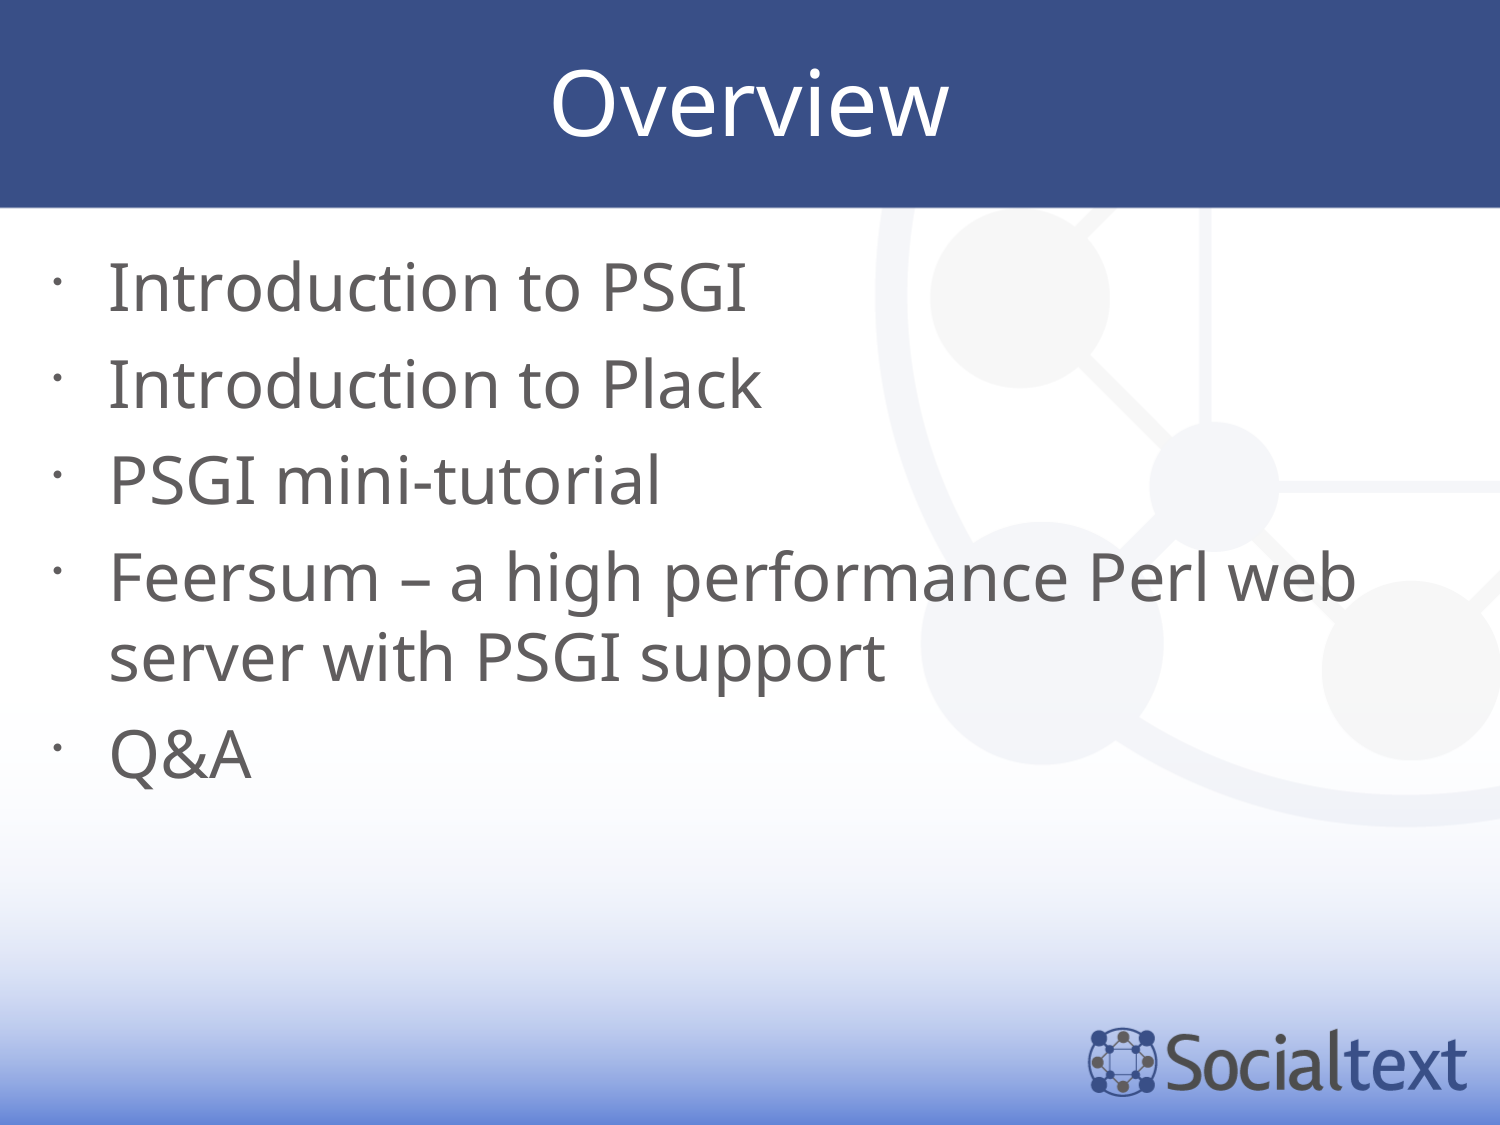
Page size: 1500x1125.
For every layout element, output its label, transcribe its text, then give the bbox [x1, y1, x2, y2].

picture [0, 0, 1500, 1125]
list Introduction to PSGI Introduction to Plack PSGI mini-tutorial Feersum – a high performance Perl web server with PSGI support Q&A [37, 237, 1463, 988]
title Overview [12, 12, 1488, 201]
